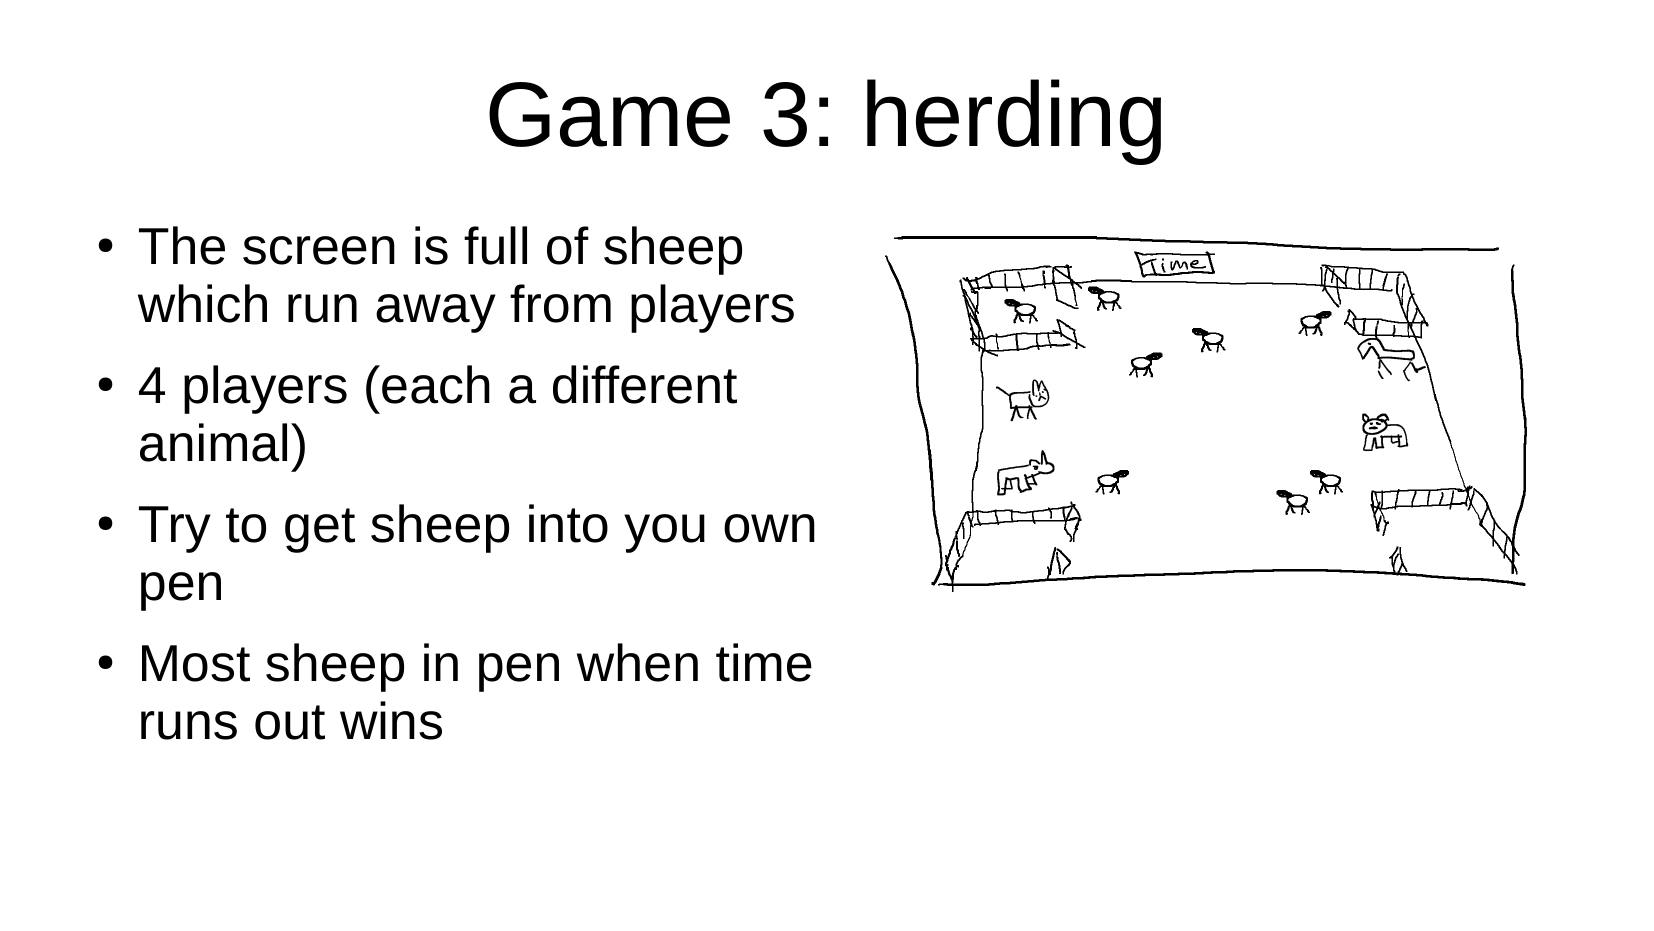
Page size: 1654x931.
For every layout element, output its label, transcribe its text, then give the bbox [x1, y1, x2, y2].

picture [885, 236, 1527, 592]
list The screen is full of sheep which run away from players 4 players (each a different animal) Try to get sheep into you own pen Most sheep in pen when time runs out wins [82, 217, 827, 758]
title Game 3: herding [82, 37, 1571, 193]
